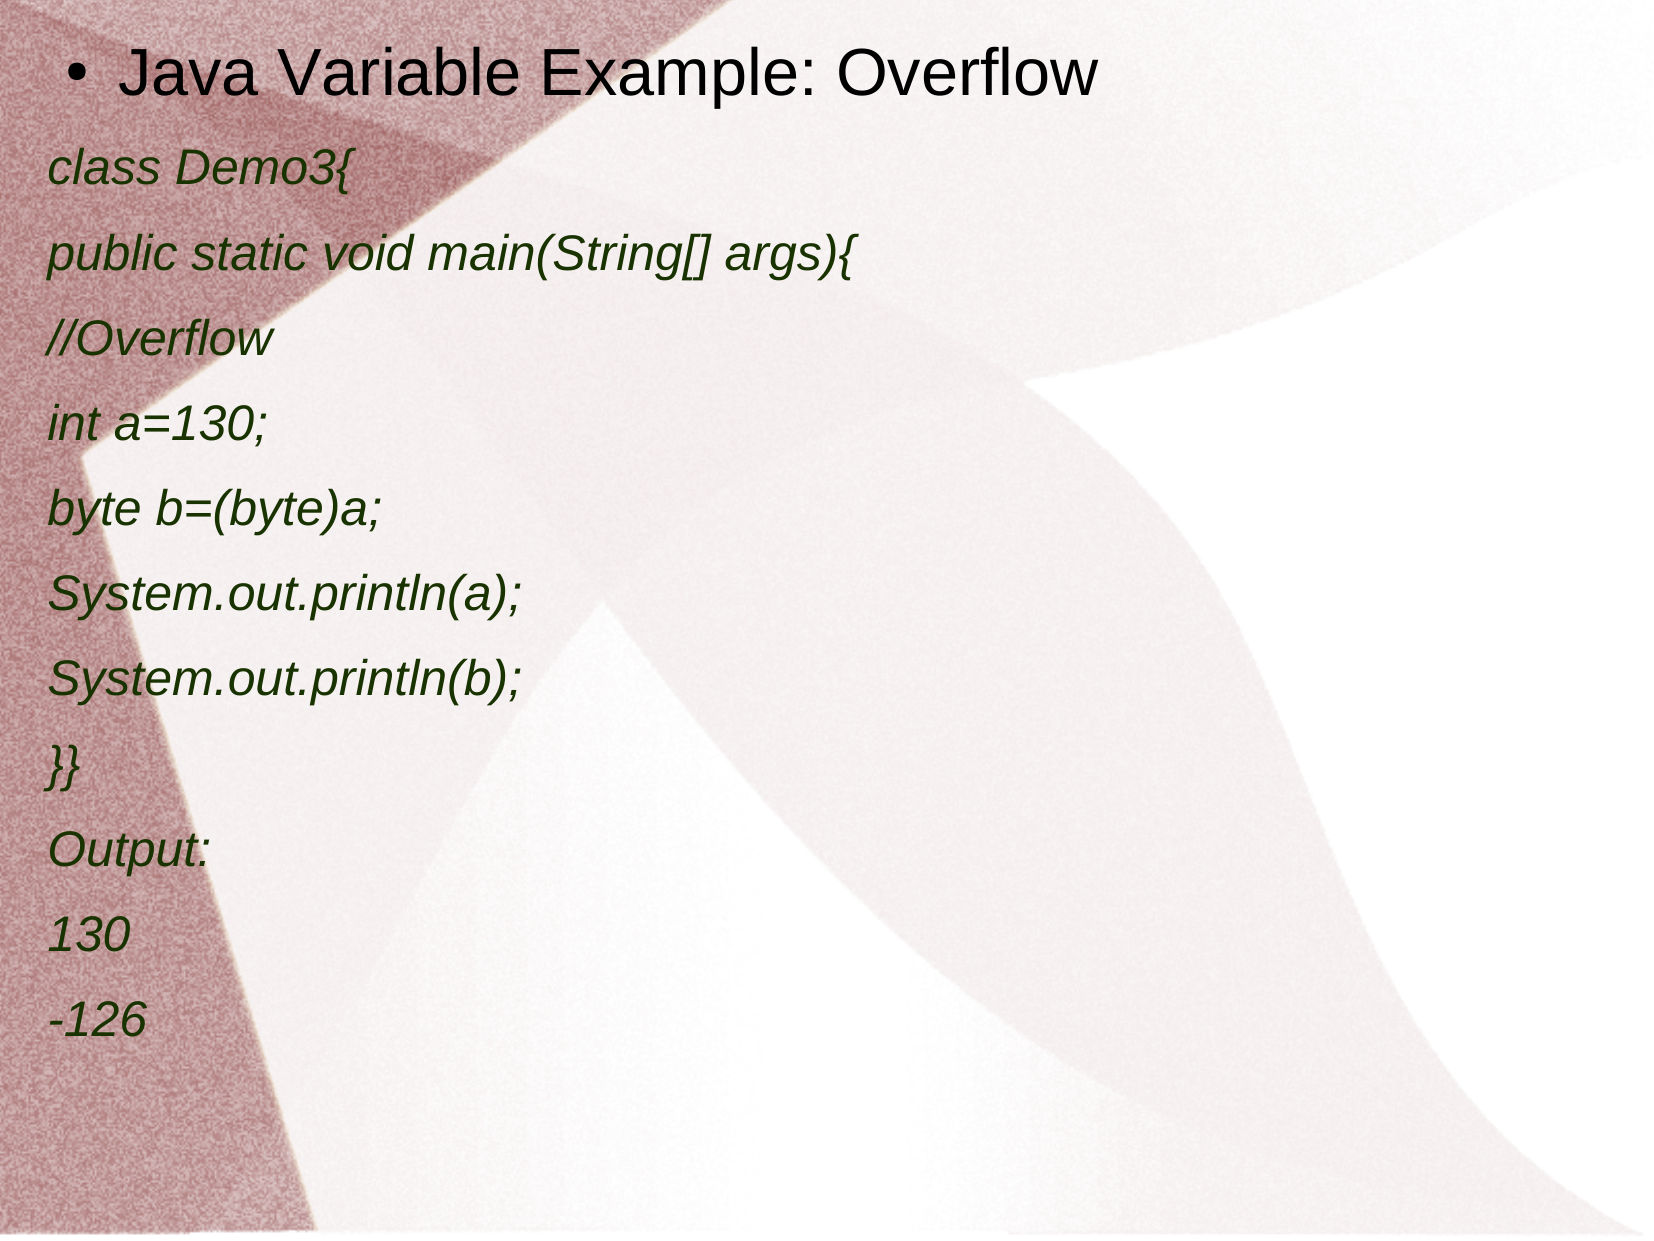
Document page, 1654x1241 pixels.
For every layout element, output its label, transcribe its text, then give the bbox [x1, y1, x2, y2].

picture [0, 0, 1654, 1241]
list Java Variable Example: Overflow class Demo3{ public static void main(String[] args){ //Overflow int a=130; byte b=(byte)a; System.out.println(a); System.out.println(b); }} Output: 130 -126 [47, 35, 1601, 1182]
